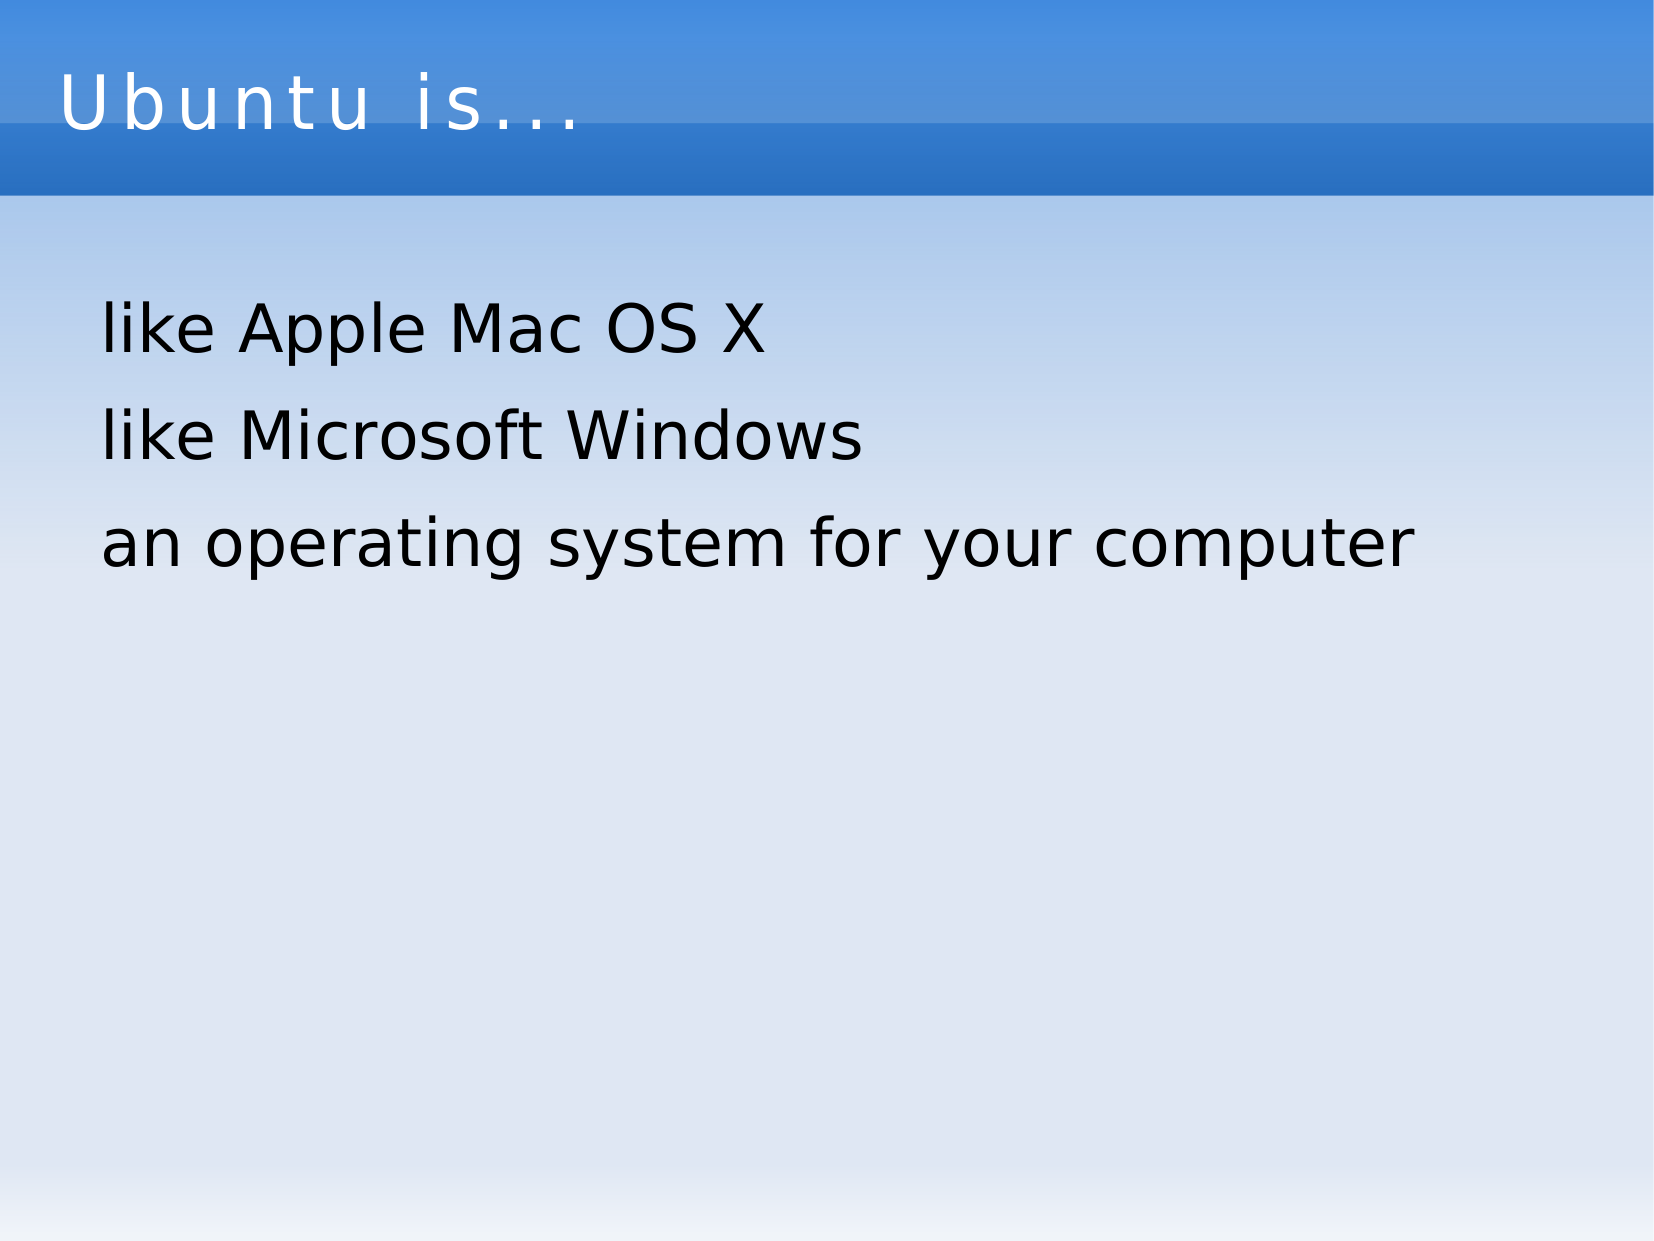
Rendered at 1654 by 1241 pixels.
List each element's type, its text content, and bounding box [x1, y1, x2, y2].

title Ubuntu is... [59, 29, 1270, 178]
picture [0, 0, 1654, 1241]
list like Apple Mac OS X like Microsoft Windows an operating system for your computer [82, 290, 1571, 1109]
